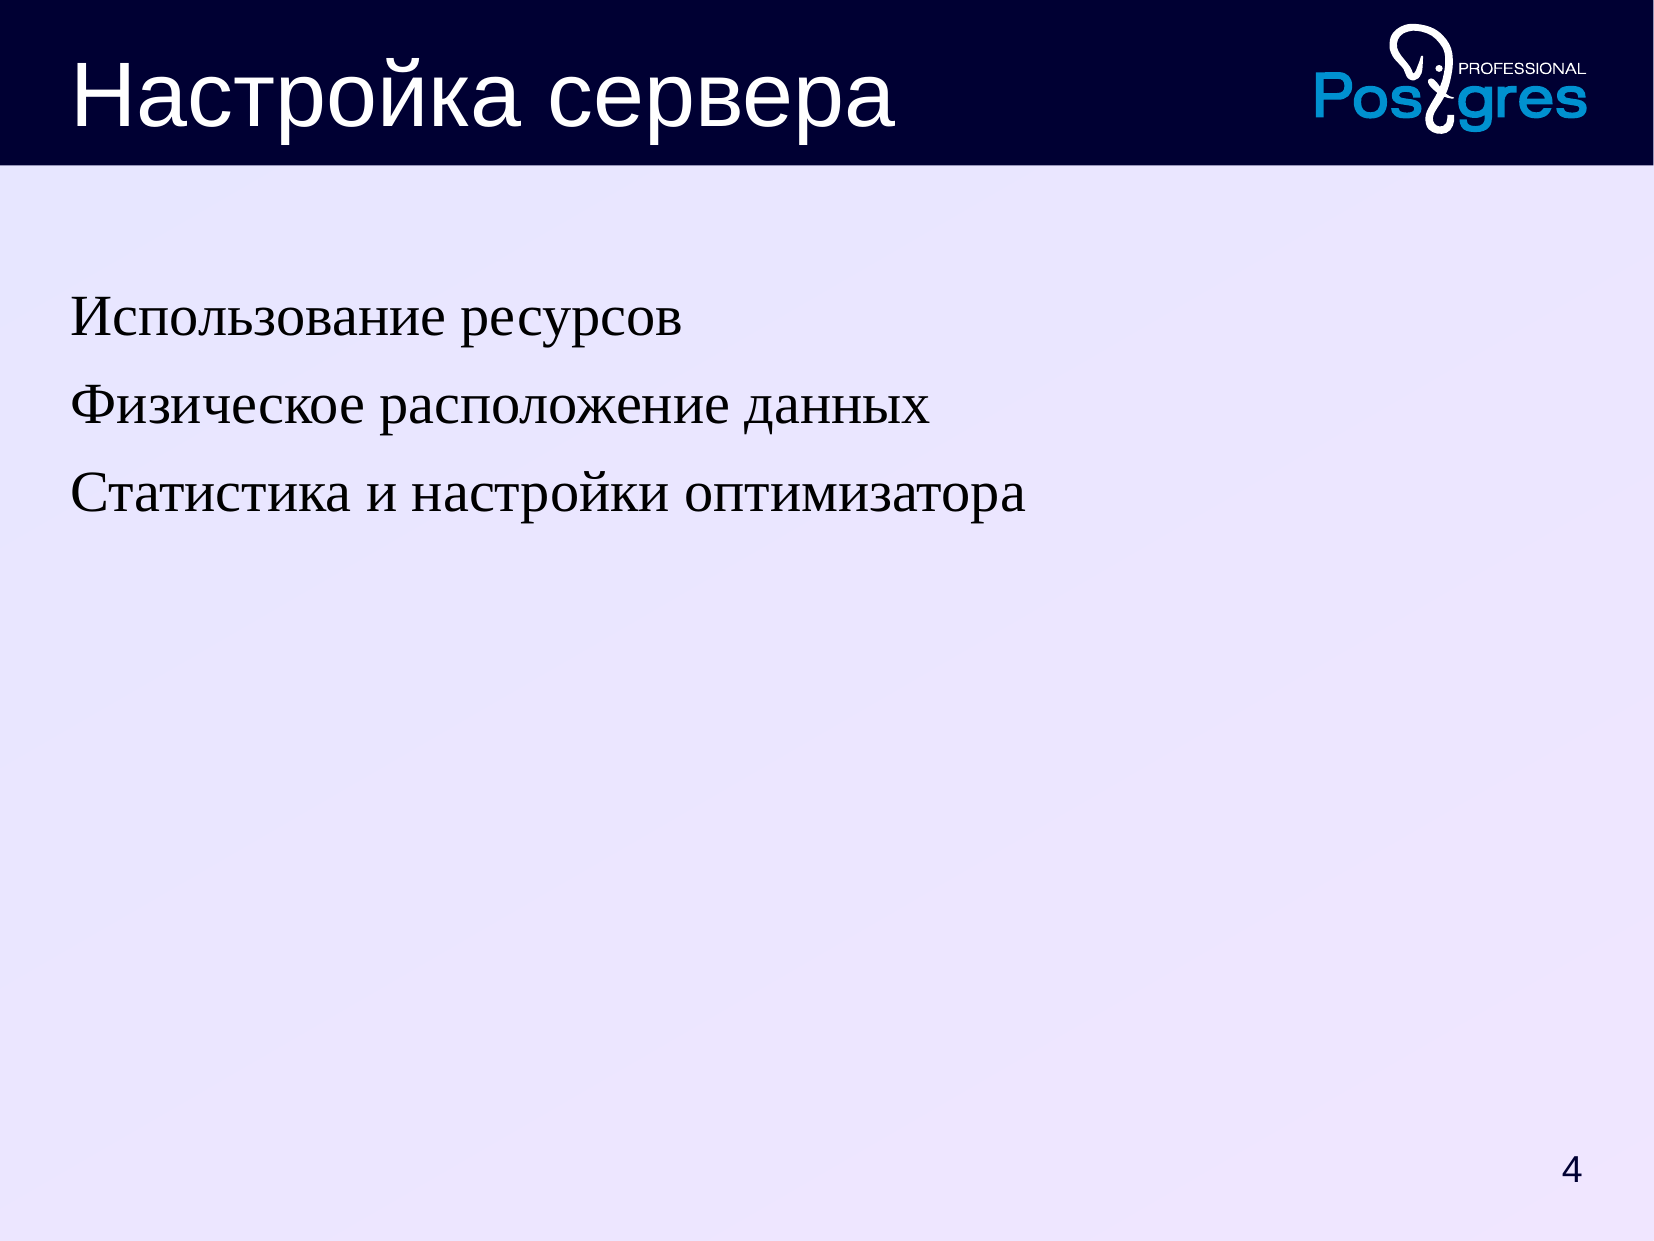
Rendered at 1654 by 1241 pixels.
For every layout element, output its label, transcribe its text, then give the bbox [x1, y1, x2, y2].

title Настройка сервера [70, 43, 1291, 151]
list Использование ресурсов Физическое расположение данных Статистика и настройки оптимизатора [70, 283, 1559, 1003]
